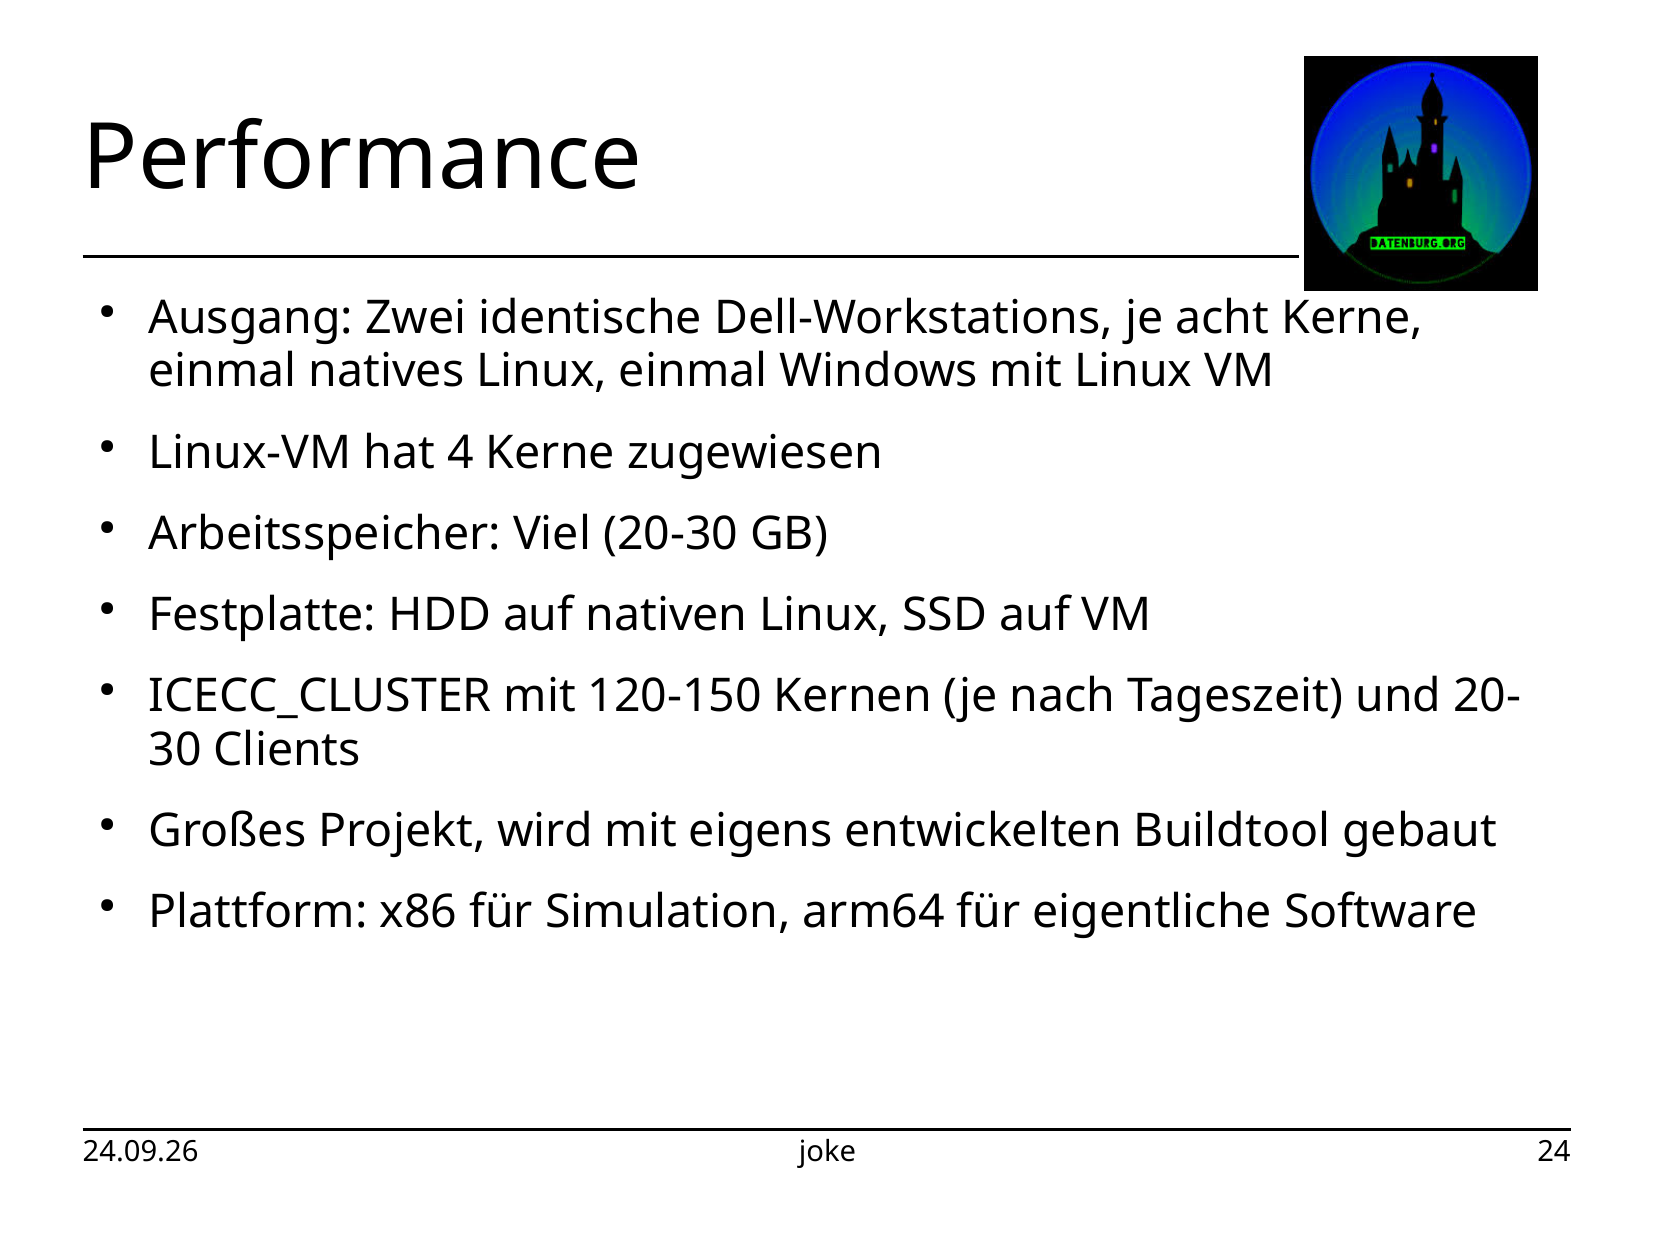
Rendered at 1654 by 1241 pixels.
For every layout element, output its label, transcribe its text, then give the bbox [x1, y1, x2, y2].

title Performance [82, 49, 1300, 257]
list Ausgang: Zwei identische Dell-Workstations, je acht Kerne, einmal natives Linux, einmal Windows mit Linux VM Linux-VM hat 4 Kerne zugewiesen Arbeitsspeicher: Viel (20-30 GB) Festplatte: HDD auf nativen Linux, SSD auf VM ICECC_CLUSTER mit 120-150 Kernen (je nach Tageszeit) und 20-30 Clients Großes Projekt, wird mit eigens entwickelten Buildtool gebaut Plattform: x86 für Simulation, arm64 für eigentliche Software [82, 290, 1538, 1010]
picture [1304, 56, 1538, 290]
